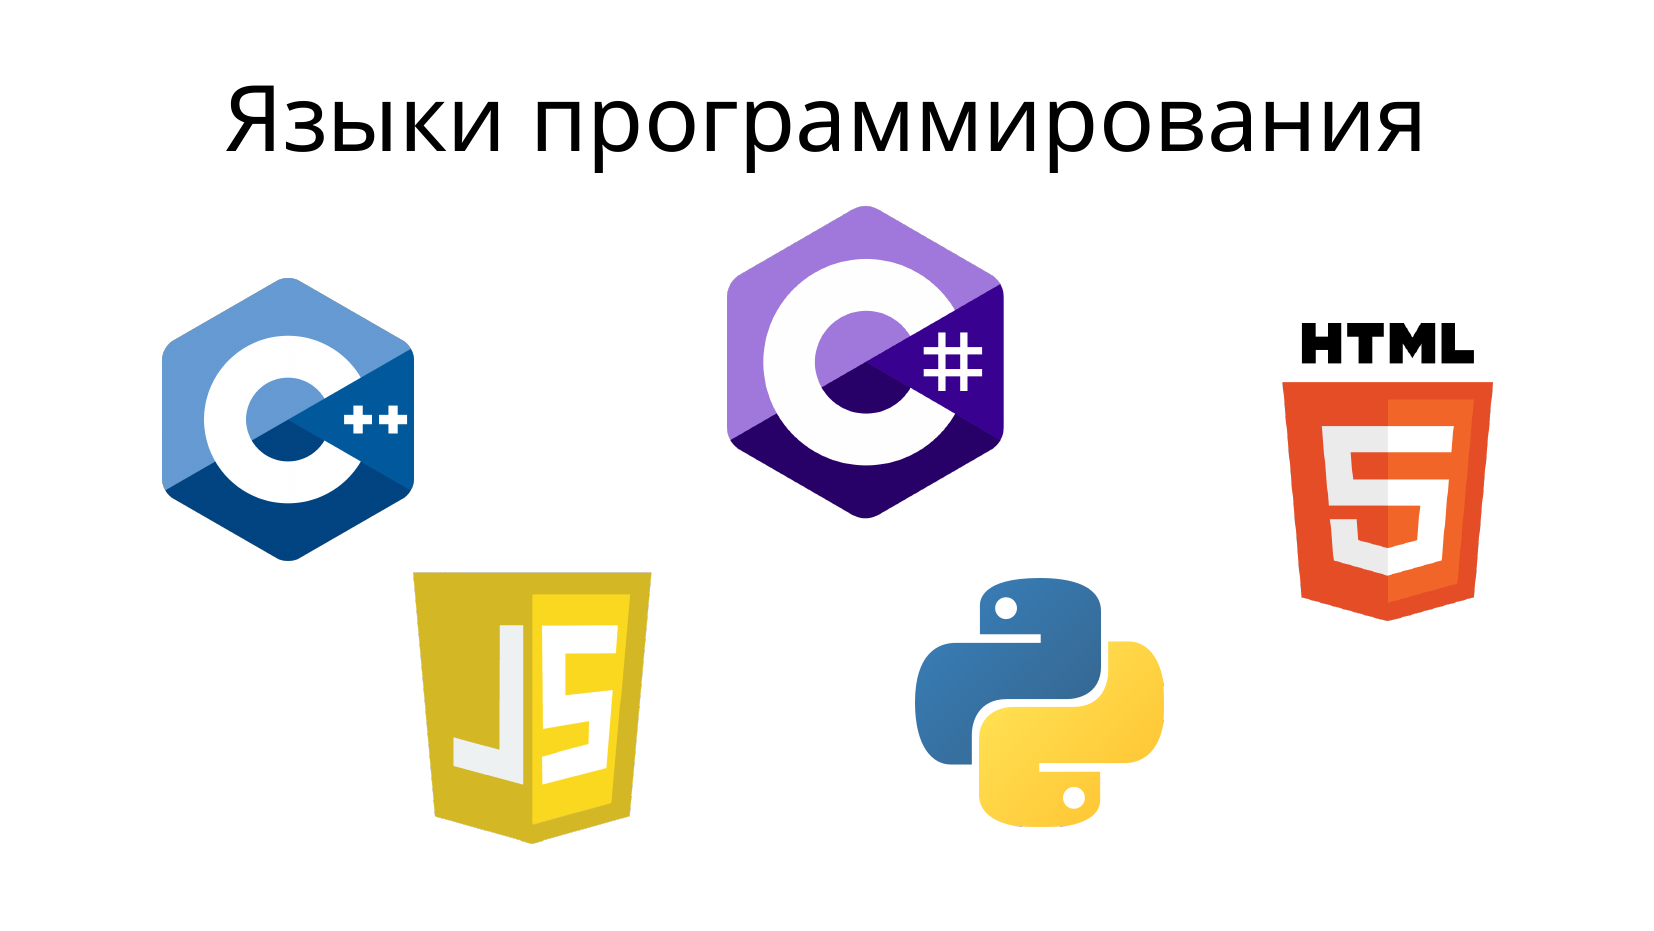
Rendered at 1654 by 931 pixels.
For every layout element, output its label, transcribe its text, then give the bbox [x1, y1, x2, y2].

picture [915, 578, 1164, 827]
picture [162, 278, 709, 885]
title Языки программирования [82, 37, 1571, 193]
picture [727, 206, 1004, 519]
picture [1239, 323, 1536, 621]
